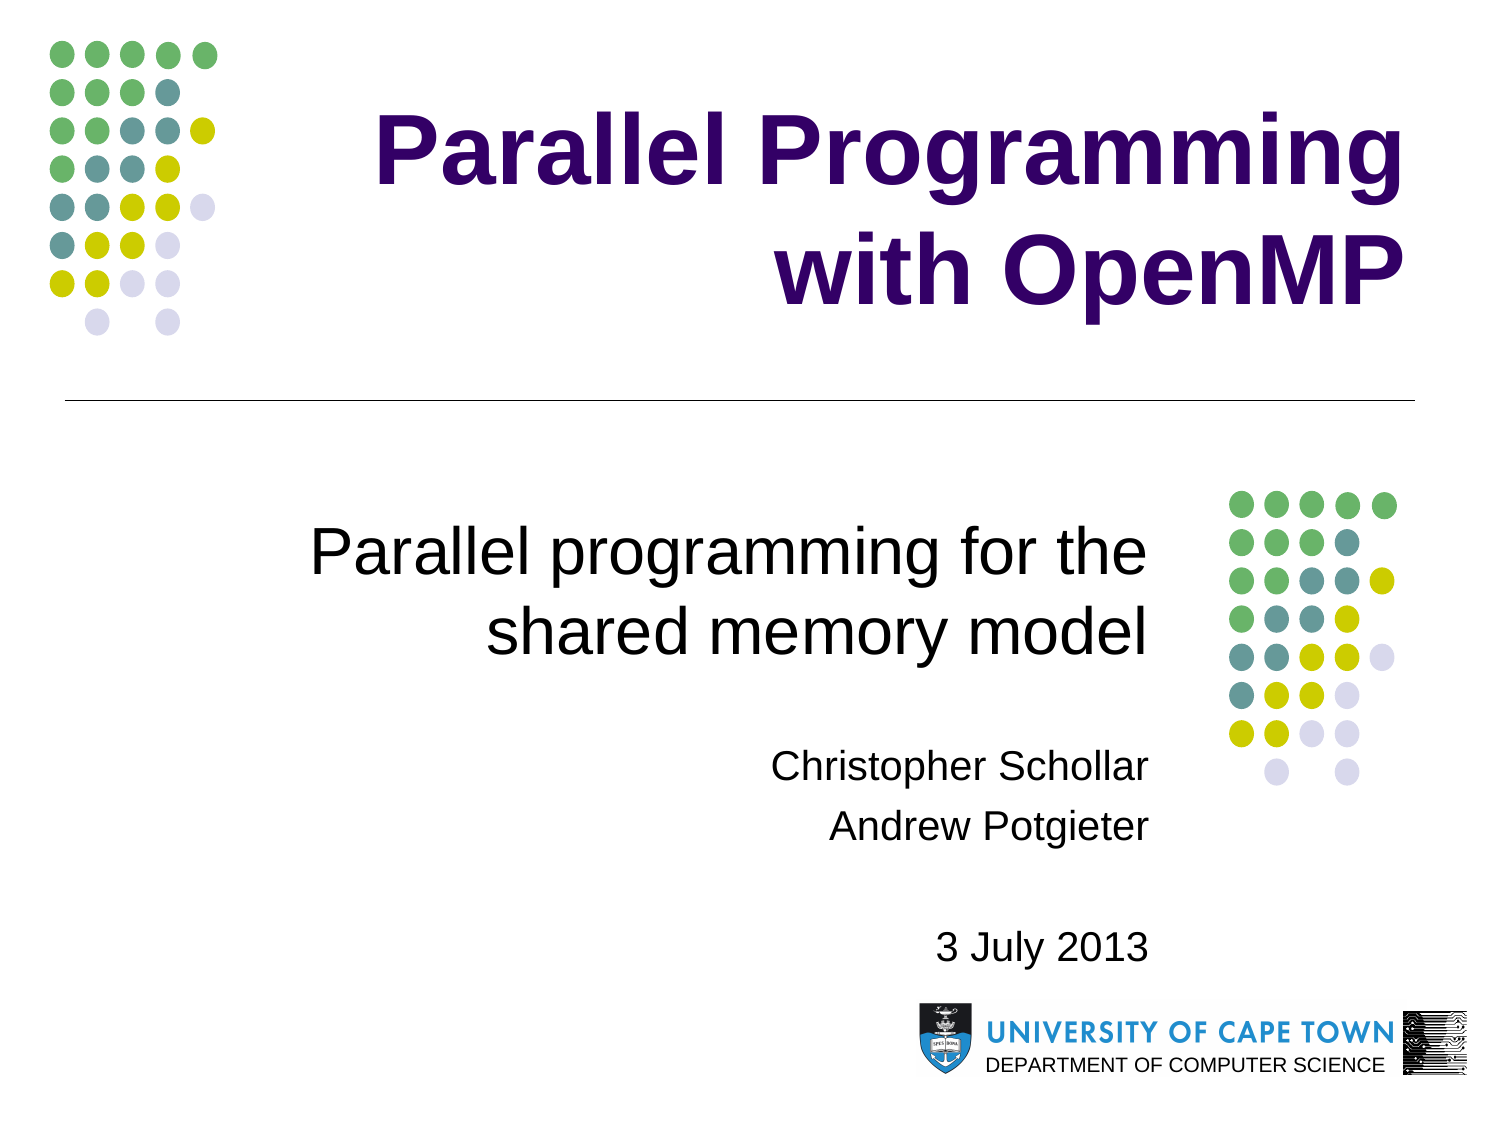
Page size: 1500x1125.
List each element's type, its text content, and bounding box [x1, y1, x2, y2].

text_box Parallel programming for the shared memory model Christopher Schollar Andrew Potgieter 3 July 2013 [139, 500, 1165, 978]
picture [916, 999, 1467, 1077]
title Parallel Programming with OpenMP [182, 76, 1422, 375]
